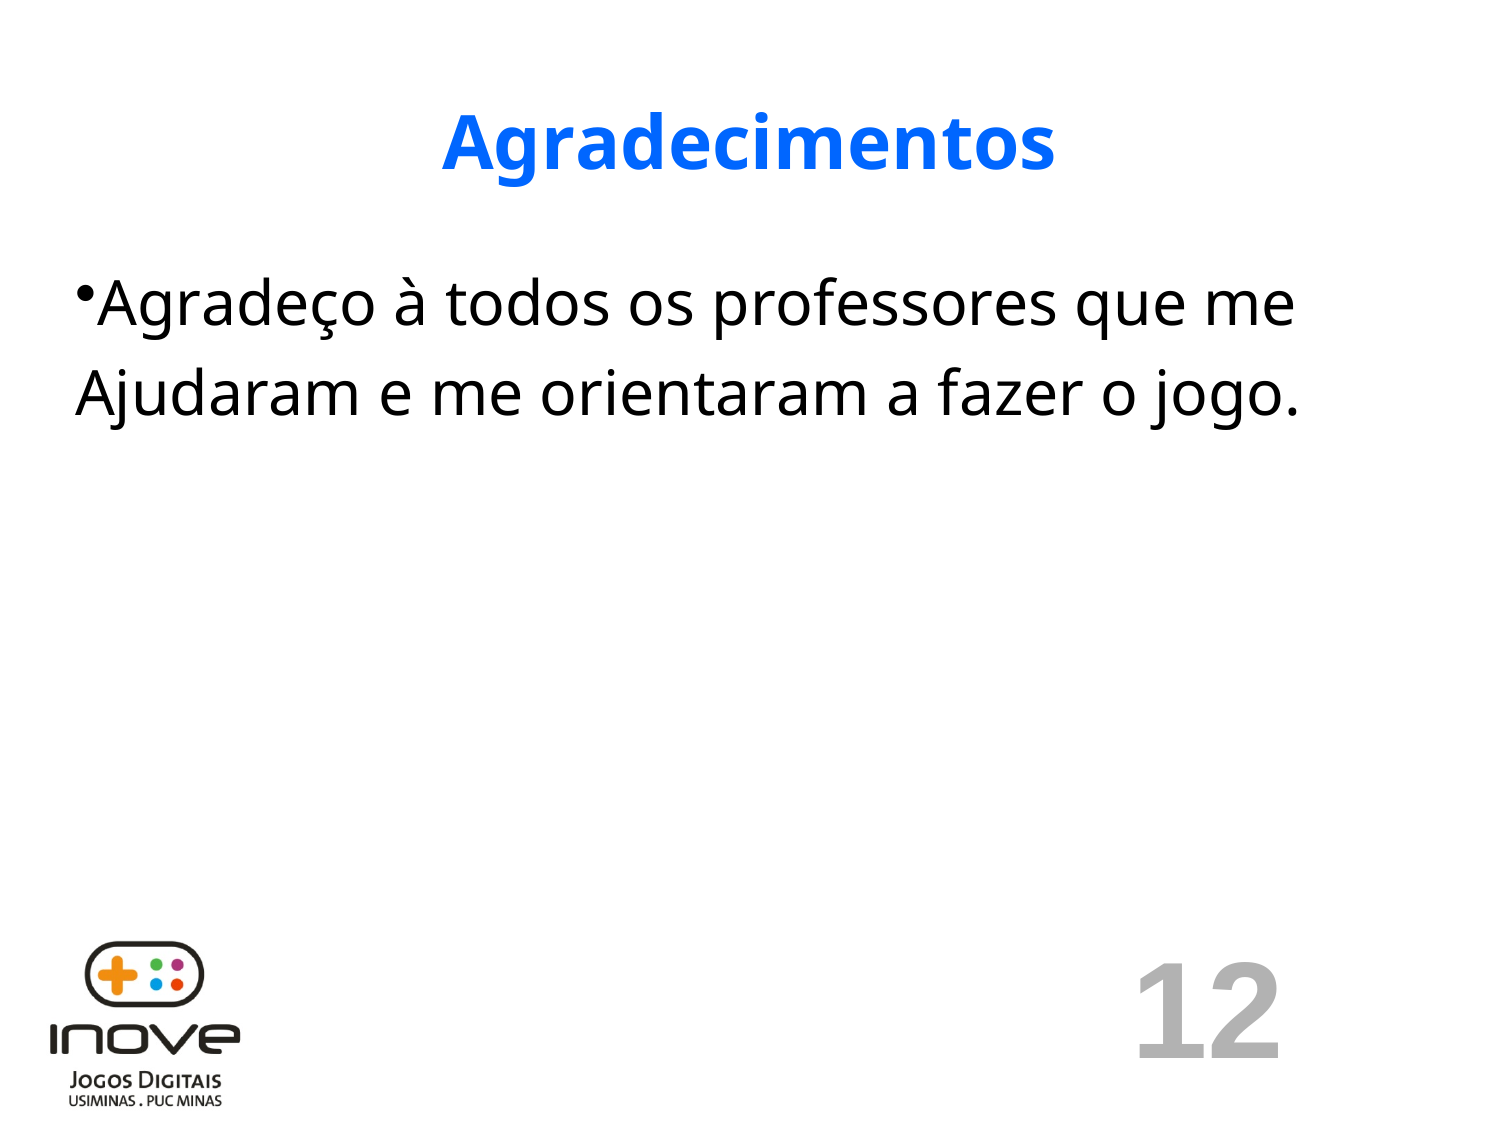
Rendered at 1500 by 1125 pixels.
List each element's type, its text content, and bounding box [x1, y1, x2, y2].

title Agradecimentos [75, 41, 1426, 237]
list Agradeço à todos os professores que me Ajudaram e me orientaram a fazer o jogo. [75, 262, 1426, 1006]
